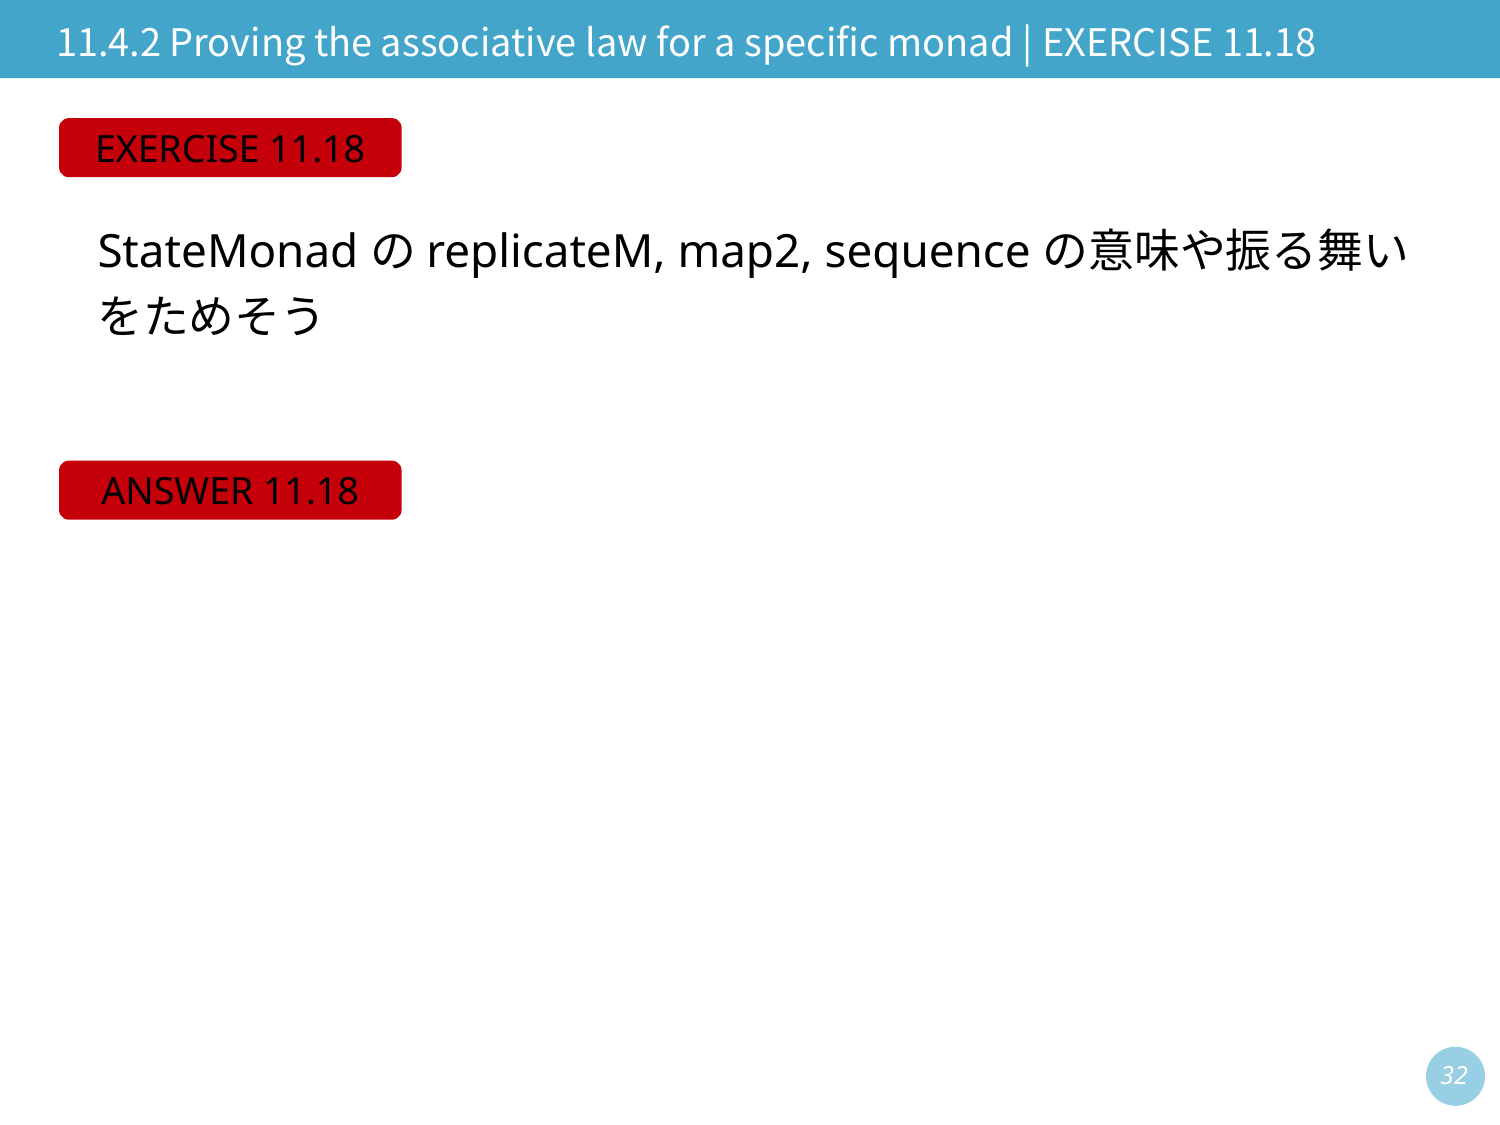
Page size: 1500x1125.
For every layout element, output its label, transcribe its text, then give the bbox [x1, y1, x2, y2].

slide_number <number> [1424, 1046, 1484, 1107]
text_box EXERCISE 11.18 [59, 118, 402, 178]
text_box ANSWER 11.18 [59, 460, 402, 520]
title 11.4.2 Proving the associative law for a specific monad | EXERCISE 11.18 [41, 7, 1392, 76]
text_box StateMonad の replicateM, map2, sequence の意味や振る舞いをためそう [82, 206, 1441, 390]
